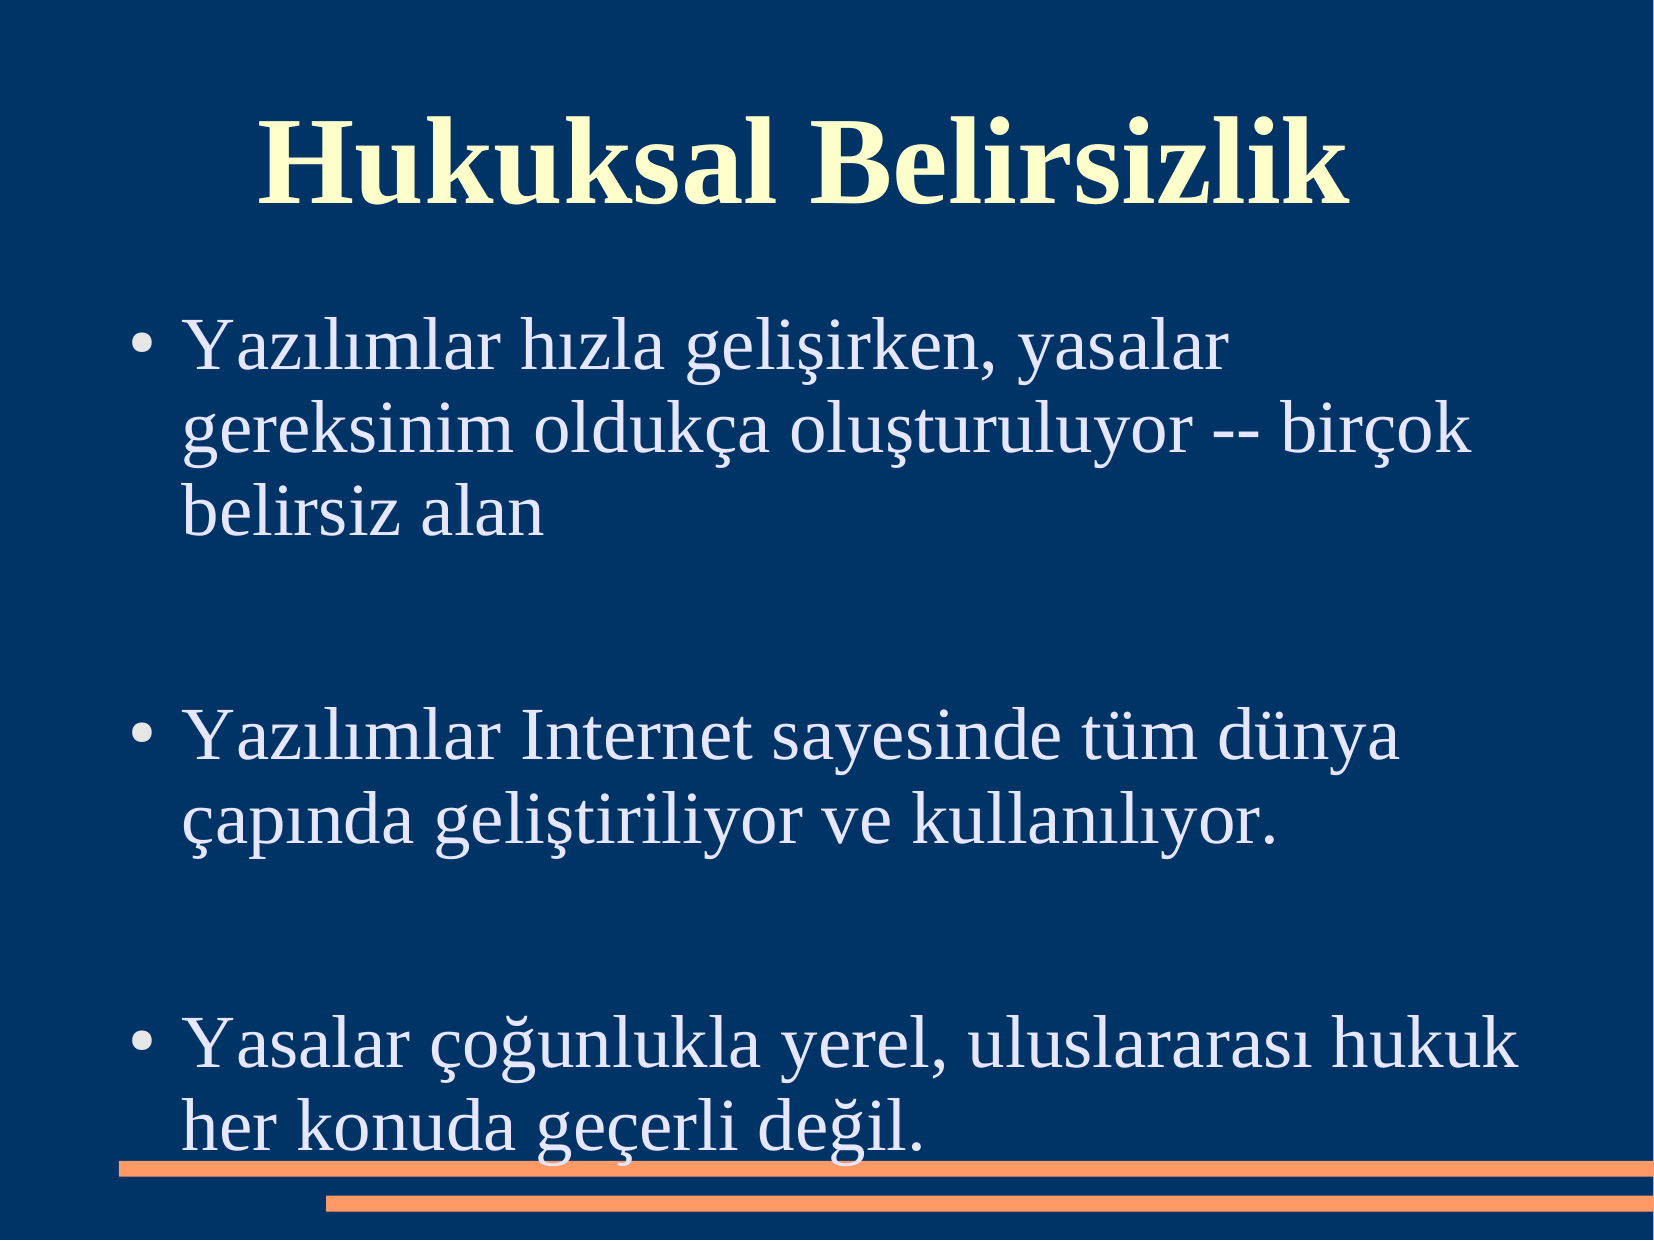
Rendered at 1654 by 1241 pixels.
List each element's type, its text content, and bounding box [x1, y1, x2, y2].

list Yazılımlar hızla gelişirken, yasalar gereksinim oldukça oluşturuluyor -- birçok belirsiz alan Yazılımlar Internet sayesinde tüm dünya çapında geliştiriliyor ve kullanılıyor. Yasalar çoğunlukla yerel, uluslararası hukuk her konuda geçerli değil. [111, 302, 1555, 1168]
title Hukuksal Belirsizlik [87, 58, 1522, 266]
